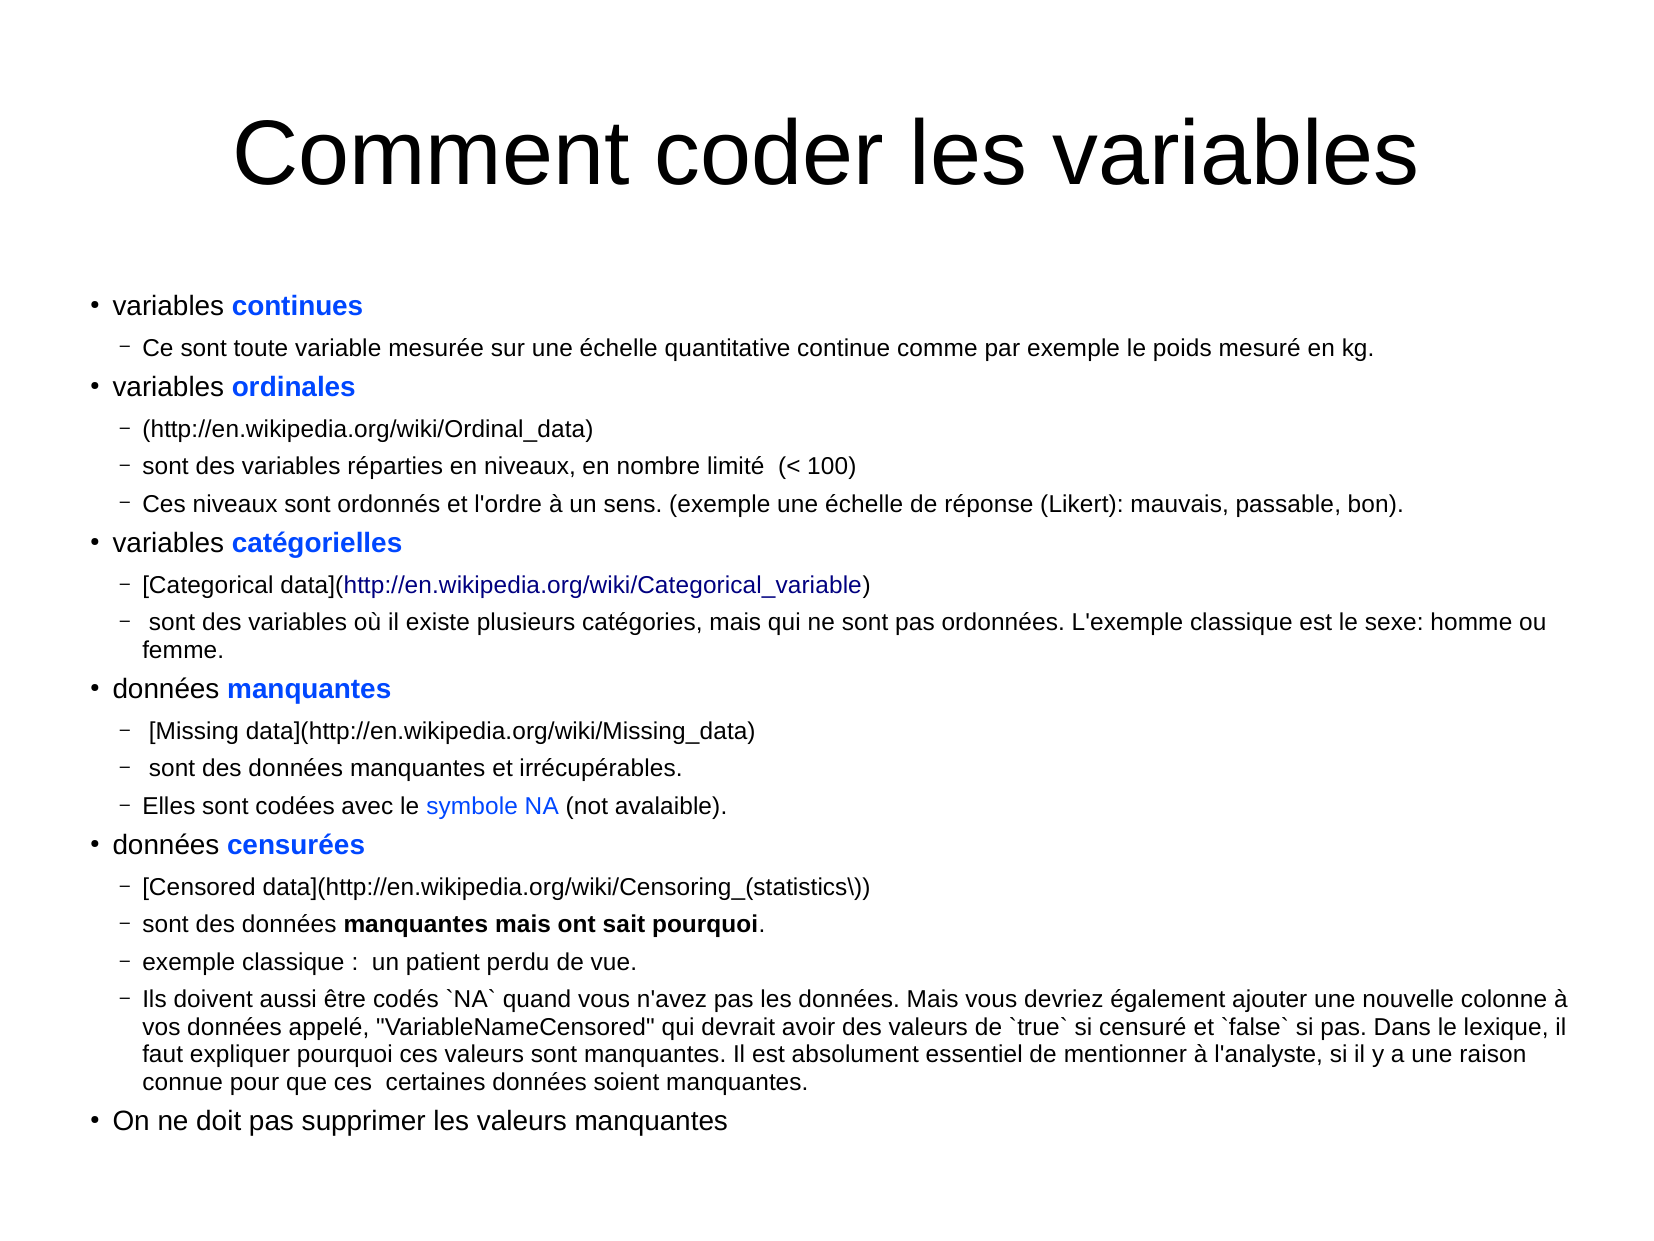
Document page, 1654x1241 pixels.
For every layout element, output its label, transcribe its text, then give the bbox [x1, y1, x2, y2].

list variables continues Ce sont toute variable mesurée sur une échelle quantitative continue comme par exemple le poids mesuré en kg. variables ordinales (http://en.wikipedia.org/wiki/Ordinal_data) sont des variables réparties en niveaux, en nombre limité (< 100) Ces niveaux sont ordonnés et l'ordre à un sens. (exemple une échelle de réponse (Likert): mauvais, passable, bon). variables catégorielles [Categorical data](http://en.wikipedia.org/wiki/Categorical_variable) sont des variables où il existe plusieurs catégories, mais qui ne sont pas ordonnées. L'exemple classique est le sexe: homme ou femme. données manquantes [Missing data](http://en.wikipedia.org/wiki/Missing_data) sont des données manquantes et irrécupérables. Elles sont codées avec le symbole NA (not avalaible). données censurées [Censored data](http://en.wikipedia.org/wiki/Censoring_(statistics\)) sont des données manquantes mais ont sait pourquoi. exemple classique : un patient perdu de vue. Ils doivent aussi être codés `NA` quand vous n'avez pas les données. Mais vous devriez également ajouter une nouvelle colonne à vos données appelé, "VariableNameCensored" qui devrait avoir des valeurs de `true` si censuré et `false` si pas. Dans le lexique, il faut expliquer pourquoi ces valeurs sont manquantes. Il est absolument essentiel de mentionner à l'analyste, si il y a une raison connue pour que ces certaines données soient manquantes. On ne doit pas supprimer les valeurs manquantes [82, 290, 1571, 1146]
title Comment coder les variables [82, 49, 1571, 257]
